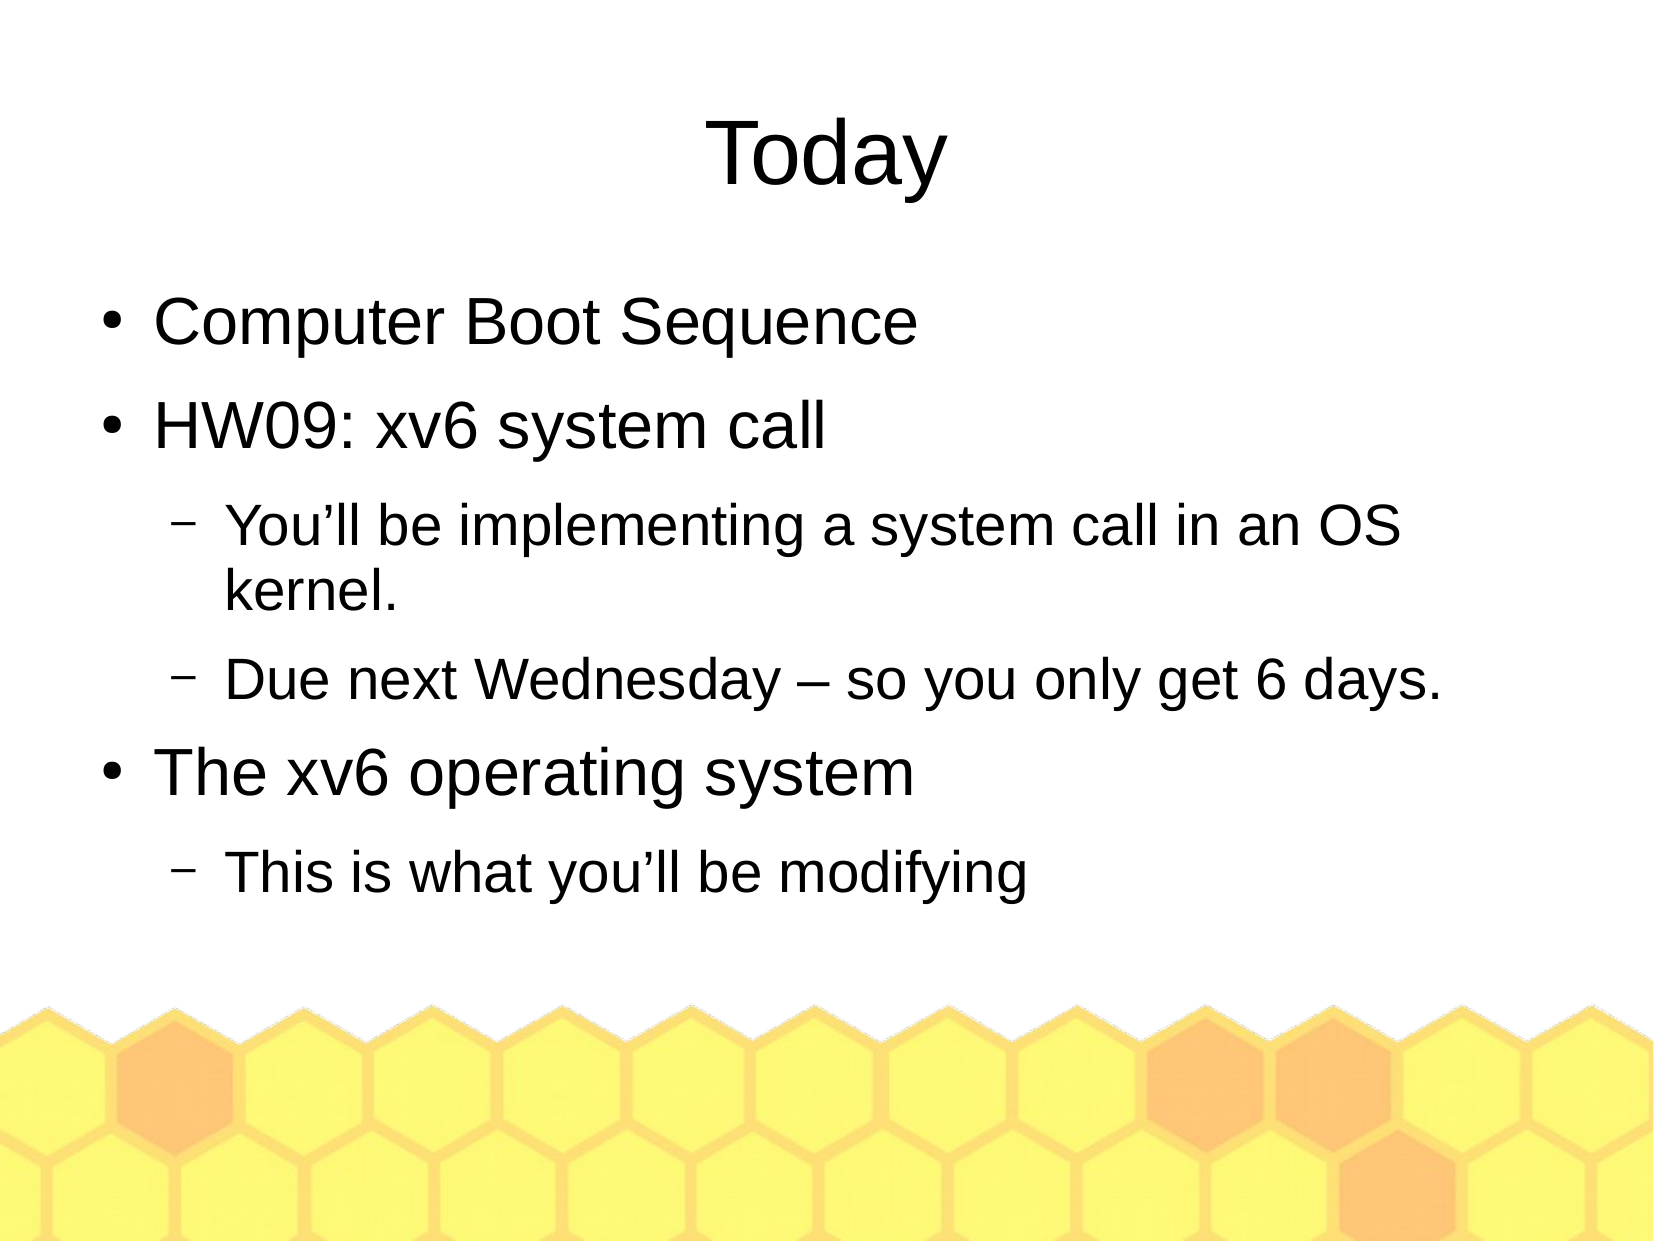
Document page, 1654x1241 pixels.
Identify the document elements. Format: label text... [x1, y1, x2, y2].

title Today [82, 49, 1571, 257]
list Computer Boot Sequence HW09: xv6 system call You’ll be implementing a system call in an OS kernel. Due next Wednesday – so you only get 6 days. The xv6 operating system This is what you’ll be modifying [82, 284, 1571, 1004]
picture [0, 1001, 1654, 1241]
